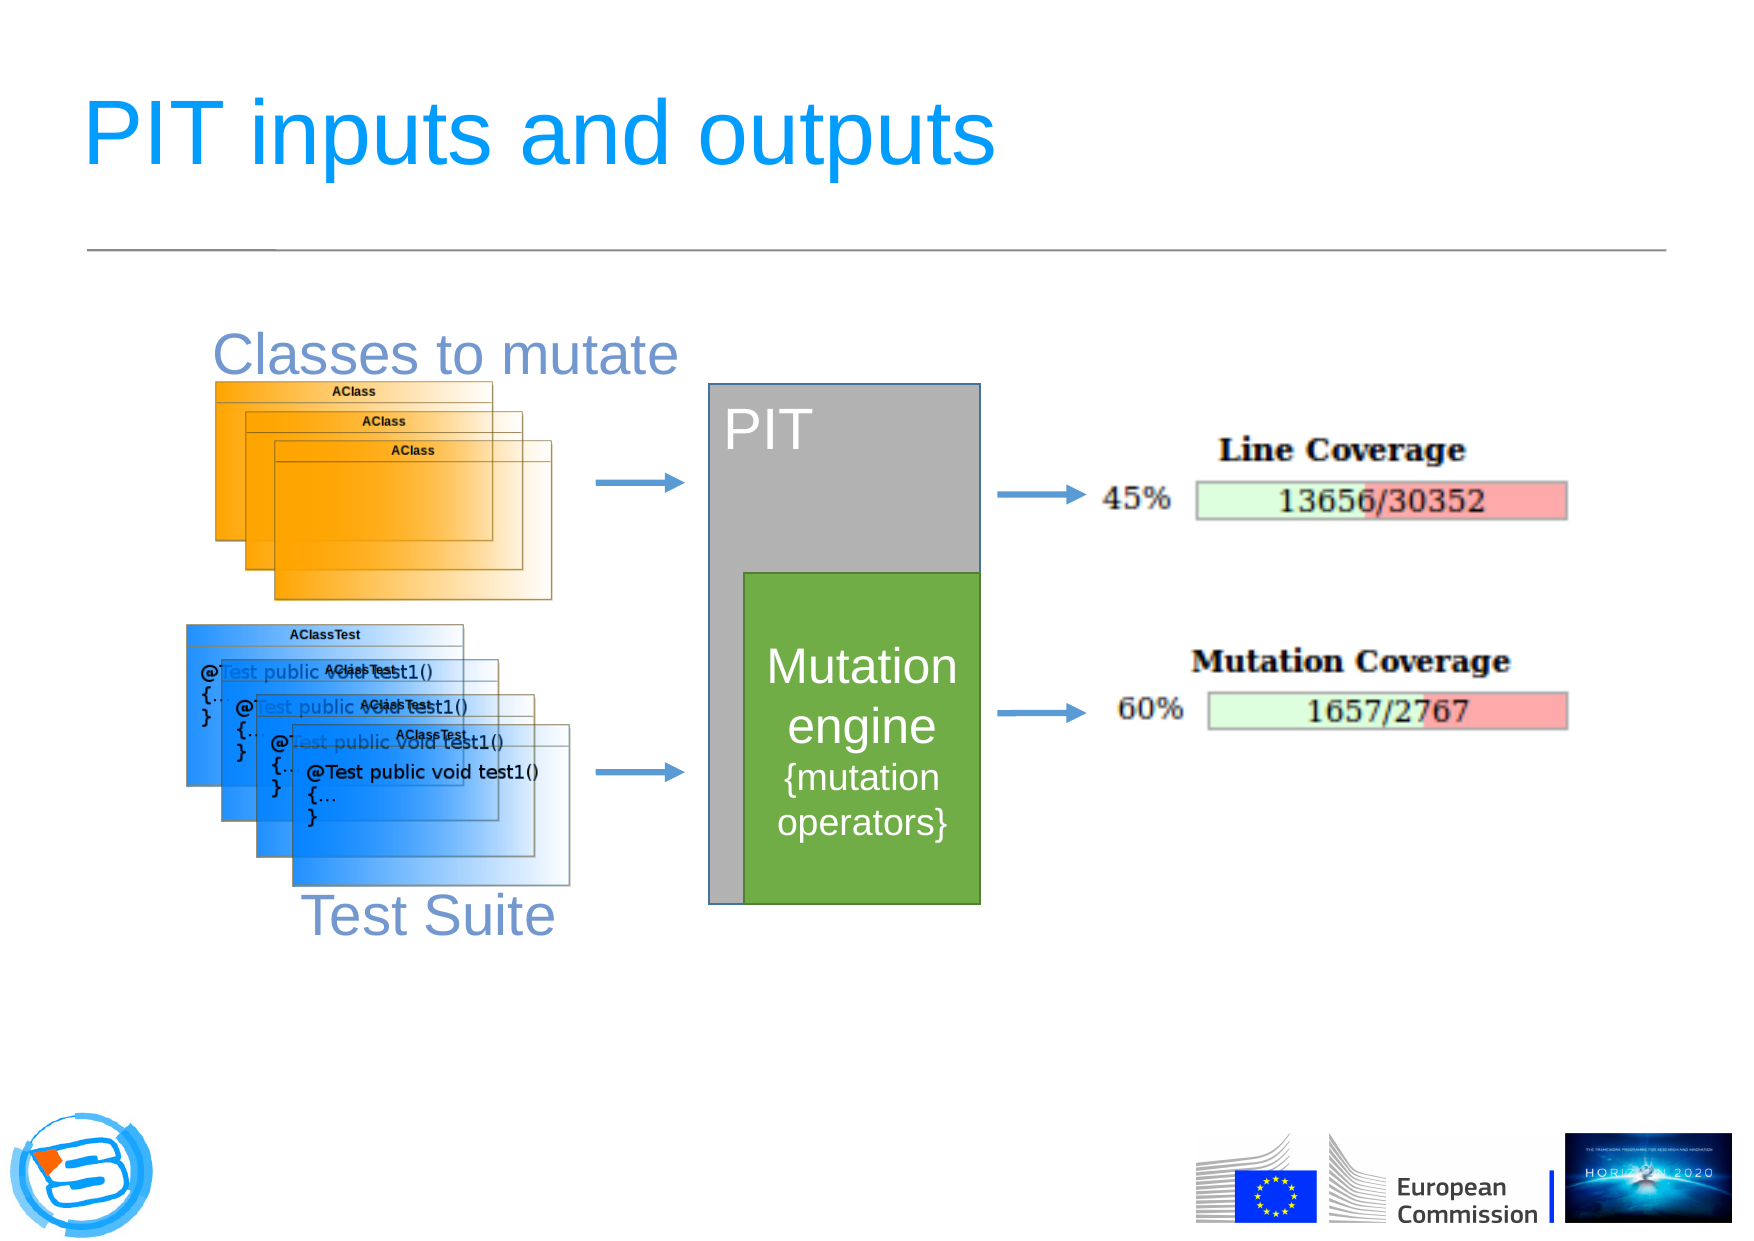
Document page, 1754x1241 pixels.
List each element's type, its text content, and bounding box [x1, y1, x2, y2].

title Test Suite [300, 868, 615, 963]
picture [1095, 425, 1583, 544]
picture [6, 1109, 157, 1241]
title Classes to mutate [212, 318, 727, 390]
picture [1565, 1133, 1732, 1223]
picture [1196, 1133, 1554, 1223]
picture [212, 390, 555, 603]
title PIT inputs and outputs [82, 29, 1662, 237]
text_box Mutation engine {mutation operators} [744, 572, 981, 904]
text_box PIT [708, 383, 981, 904]
picture [183, 620, 574, 890]
picture [1110, 637, 1583, 745]
